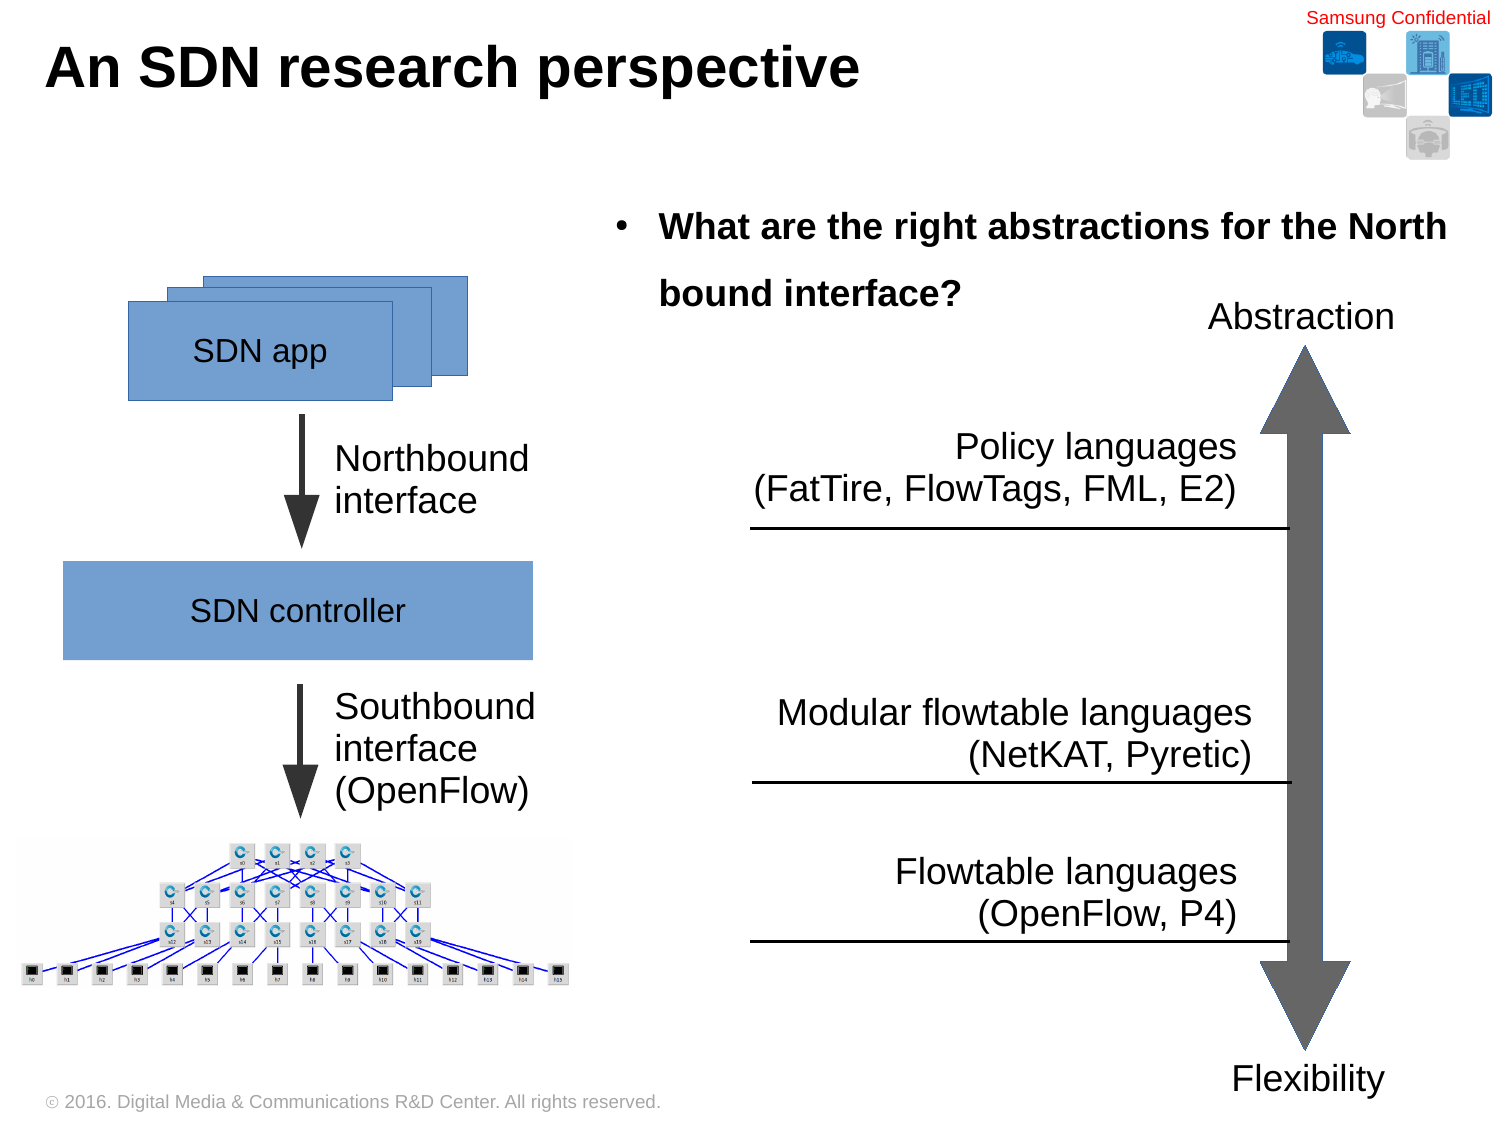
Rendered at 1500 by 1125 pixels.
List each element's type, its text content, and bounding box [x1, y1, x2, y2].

text_box SDN app [167, 287, 432, 387]
picture [1321, 30, 1493, 160]
list What are the right abstractions for the Northbound interface? [615, 180, 1456, 361]
text_box Policy languages (FatTire, FlowTags, FML, E2) [738, 418, 1253, 517]
text_box SDN app [128, 301, 393, 401]
text_box Modular flowtable languages (NetKAT, Pyretic) [762, 683, 1268, 781]
text_box SDN controller [63, 561, 533, 661]
text_box Abstraction [1193, 288, 1411, 346]
text_box Northbound interface [319, 430, 556, 529]
picture [15, 837, 572, 988]
text_box SDN app [203, 276, 468, 376]
text_box Southbound interface (OpenFlow) [319, 678, 562, 819]
title An SDN research perspective [29, 20, 1380, 108]
text_box Flexibility [1216, 1050, 1401, 1107]
text_box Flowtable languages (OpenFlow, P4) [880, 843, 1253, 940]
text_box [1260, 346, 1351, 1050]
